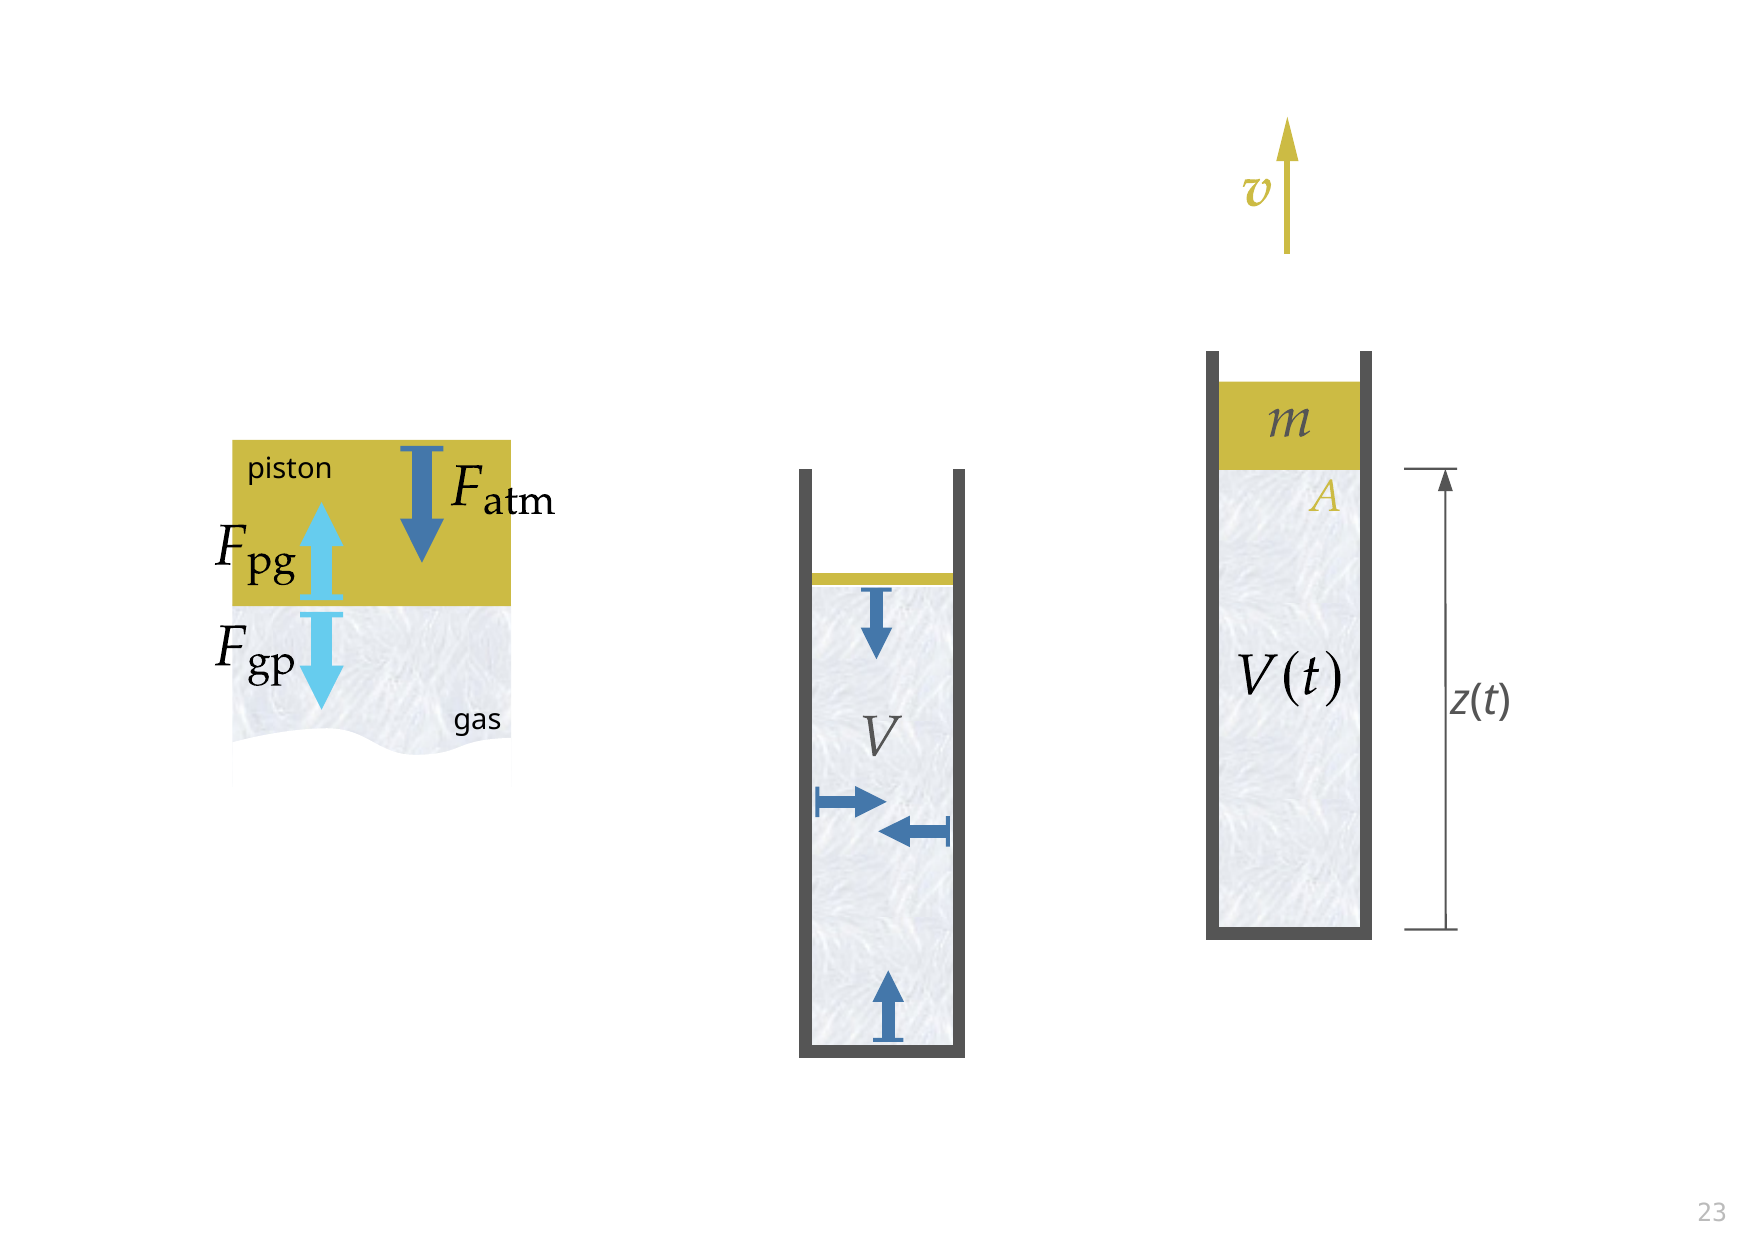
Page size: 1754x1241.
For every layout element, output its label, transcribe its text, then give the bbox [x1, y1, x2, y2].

text_box [812, 587, 953, 1045]
text_box [214, 439, 555, 793]
text_box [1242, 178, 1272, 207]
text_box z(t) [1447, 660, 1529, 726]
text_box z(t) [1435, 660, 1444, 726]
text_box piston [232, 439, 344, 484]
text_box gas [438, 690, 512, 735]
text_box [1219, 381, 1360, 927]
